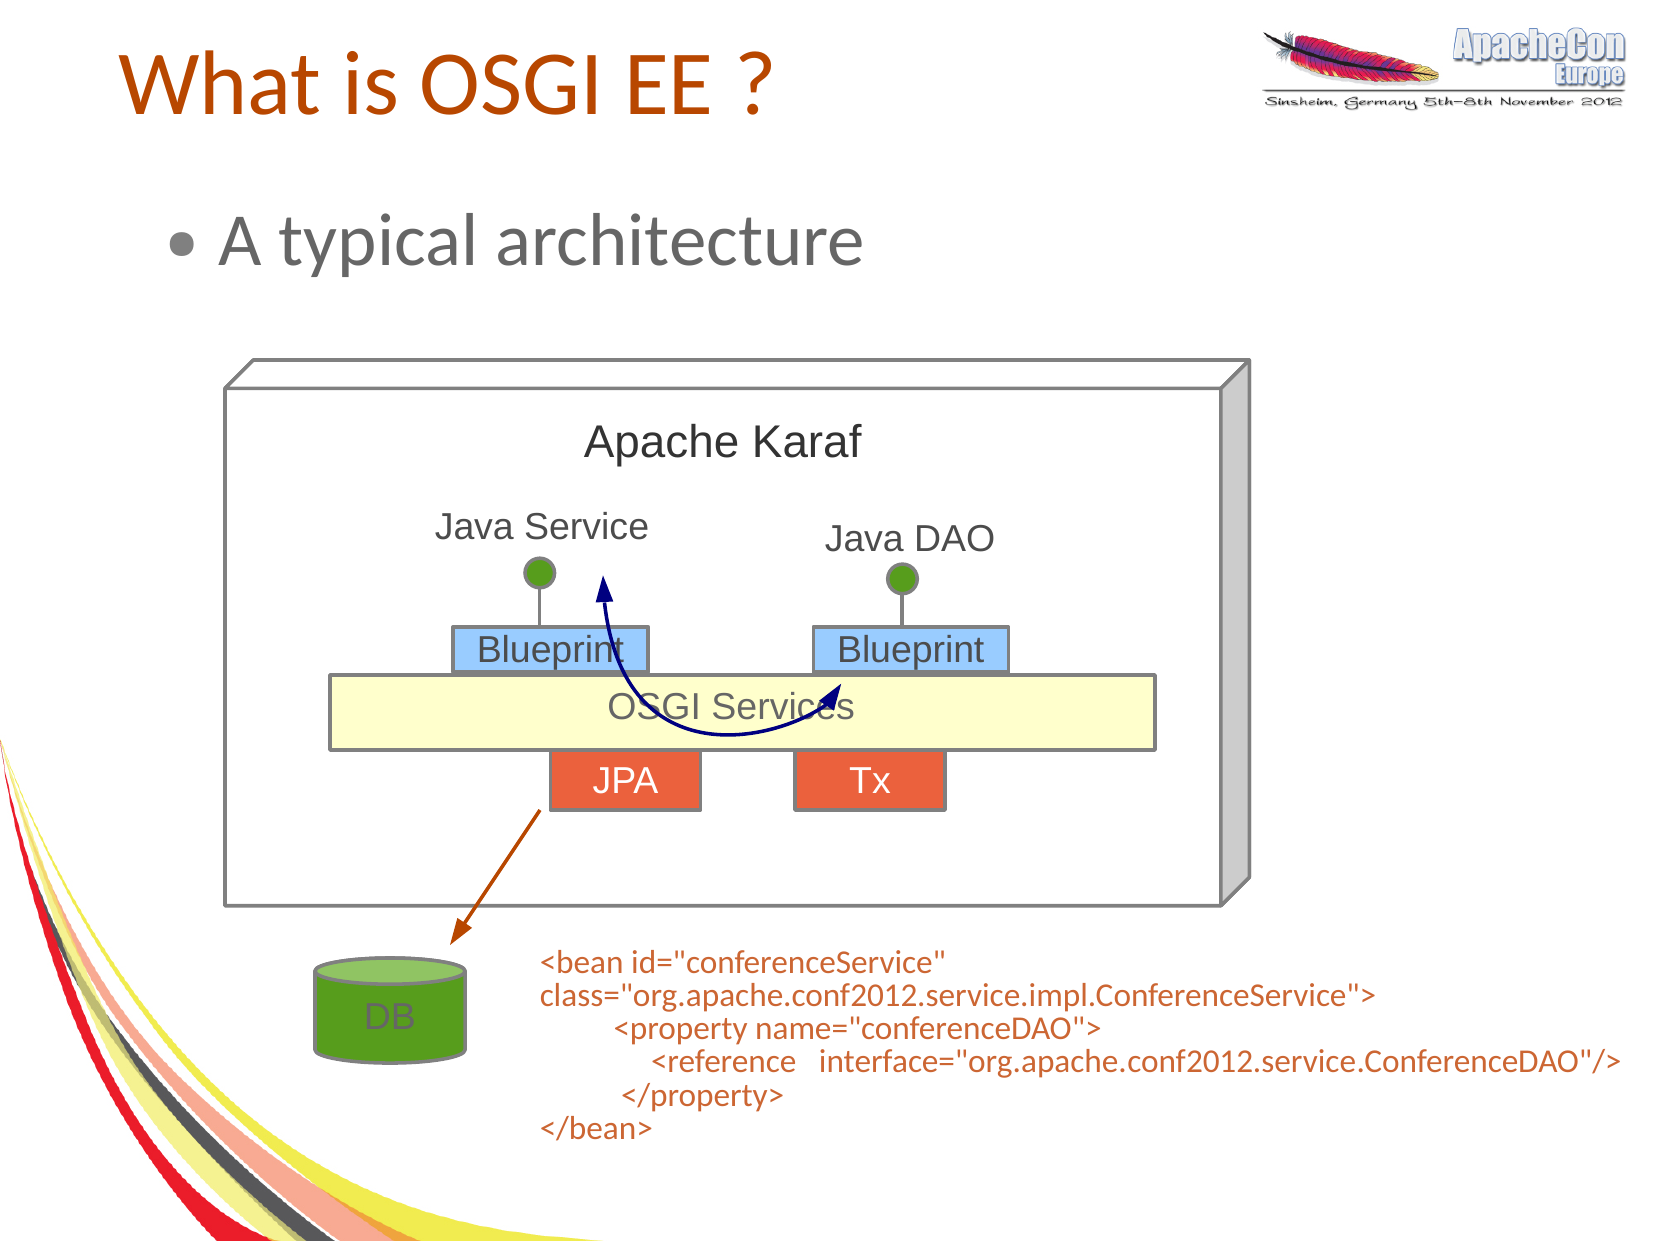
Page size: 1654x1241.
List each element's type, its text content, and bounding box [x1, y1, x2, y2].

text_box Java DAO [810, 510, 1021, 567]
text_box Tx [795, 750, 946, 811]
text_box OSGI Services [630, 678, 1021, 736]
title What is OSGI EE ? [59, 35, 1418, 148]
text_box <bean id="conferenceService" class="org.apache.conf2012.service.impl.ConferenceService"> <property name="conferenceDAO"> <reference interface="org.apache.conf2012.service.ConferenceDAO"/> </property> </bean> [525, 940, 1654, 1201]
text_box Blueprint [453, 626, 621, 672]
text_box JPA [550, 750, 701, 811]
text_box Blueprint [813, 626, 1009, 672]
list A typical architecture [147, 209, 1595, 1063]
text_box DB [315, 972, 466, 1064]
picture [0, 0, 1654, 1241]
text_box Blueprint [611, 626, 649, 672]
text_box Java Service [420, 498, 676, 556]
text_box OSGI Services [540, 678, 705, 736]
text_box [525, 558, 555, 588]
text_box [887, 567, 918, 594]
